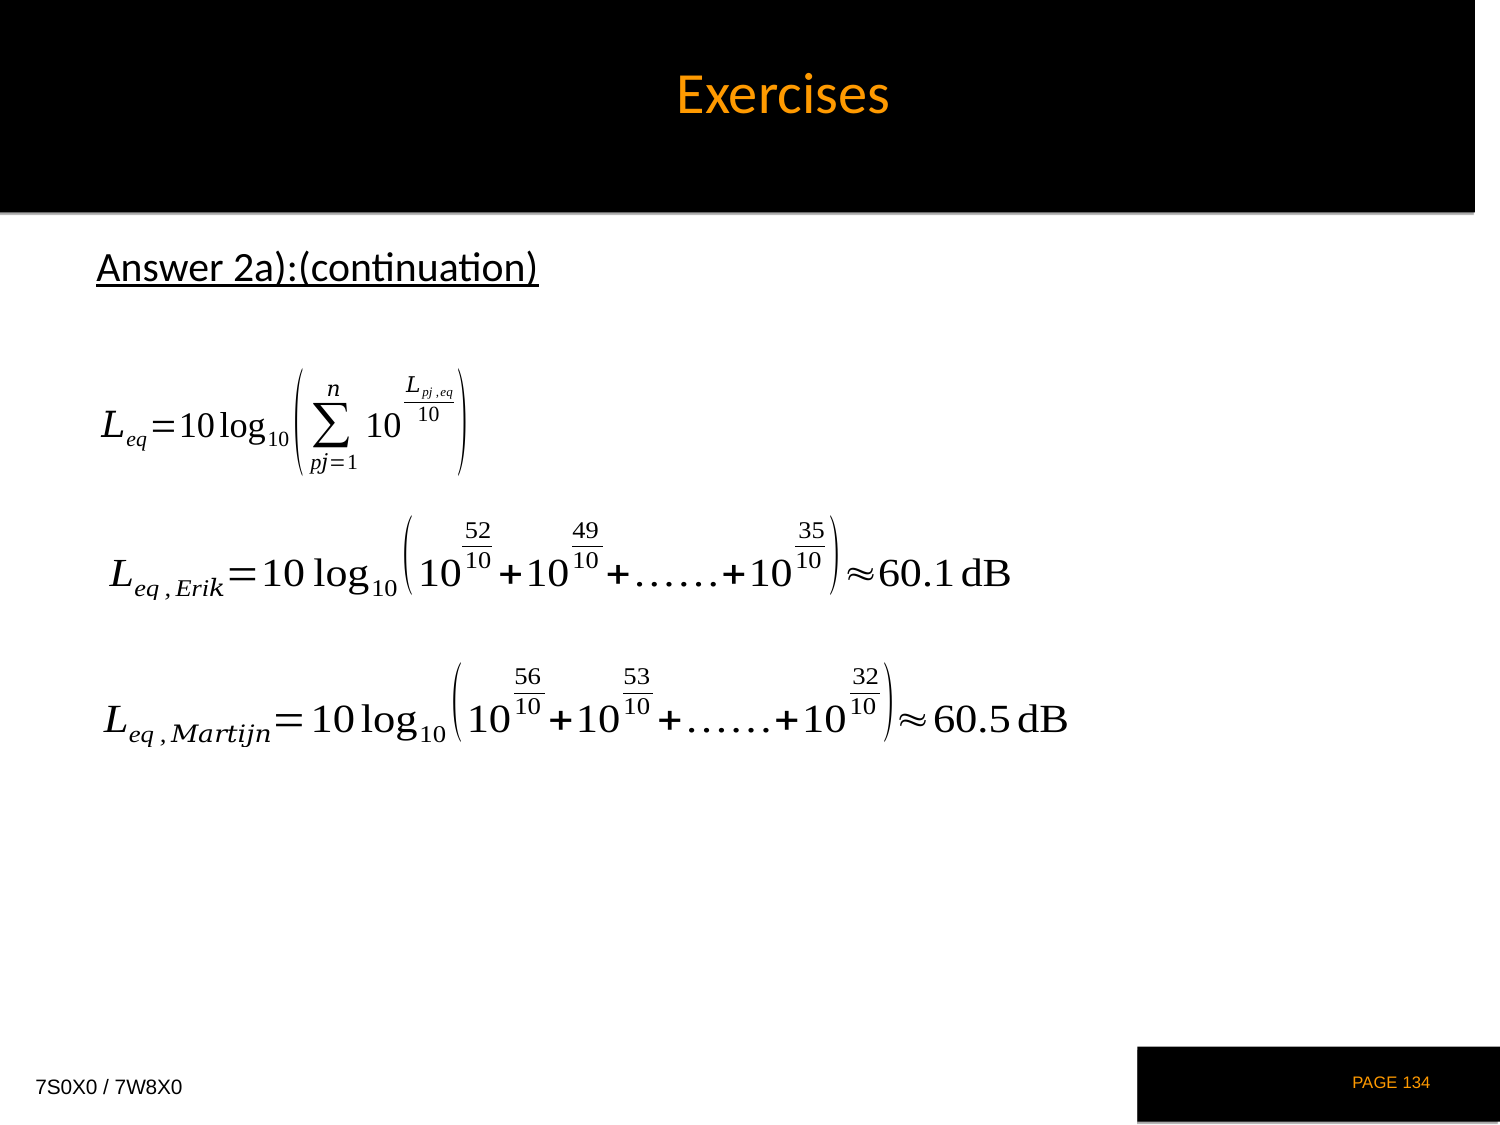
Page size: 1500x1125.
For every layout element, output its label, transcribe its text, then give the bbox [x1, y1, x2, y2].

list Answer 2a):(continuation) [81, 232, 1394, 707]
chart [90, 660, 1081, 747]
chart [90, 367, 478, 480]
text_box PAGE <number>4 [1352, 1066, 1453, 1098]
text_box Exercises [125, 48, 1442, 200]
text_box 7S0X0 / 7W8X0 [35, 1070, 626, 1102]
text_box [1137, 1046, 1500, 1122]
chart [95, 513, 1024, 601]
text_box [0, 0, 1475, 213]
